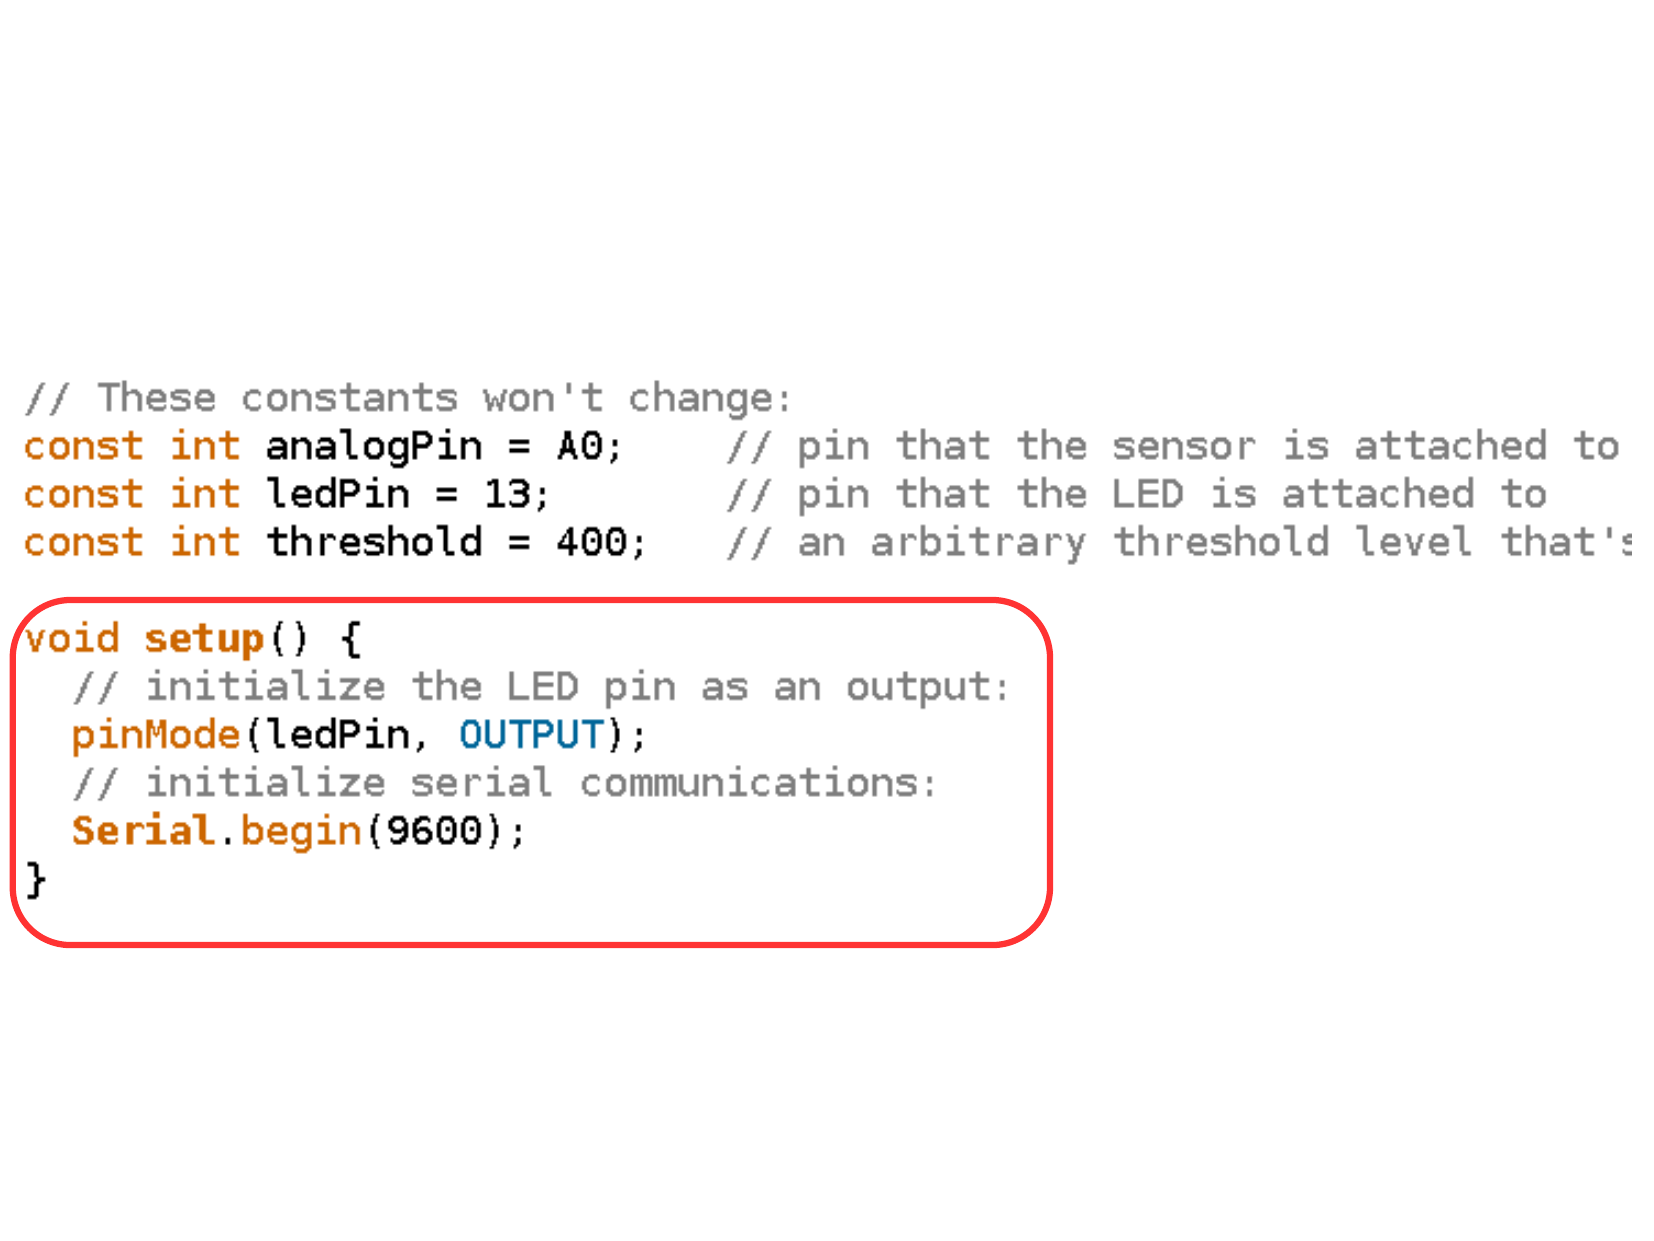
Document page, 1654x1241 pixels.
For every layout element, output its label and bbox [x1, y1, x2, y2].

picture [15, 368, 1632, 916]
picture [16, 604, 1046, 916]
